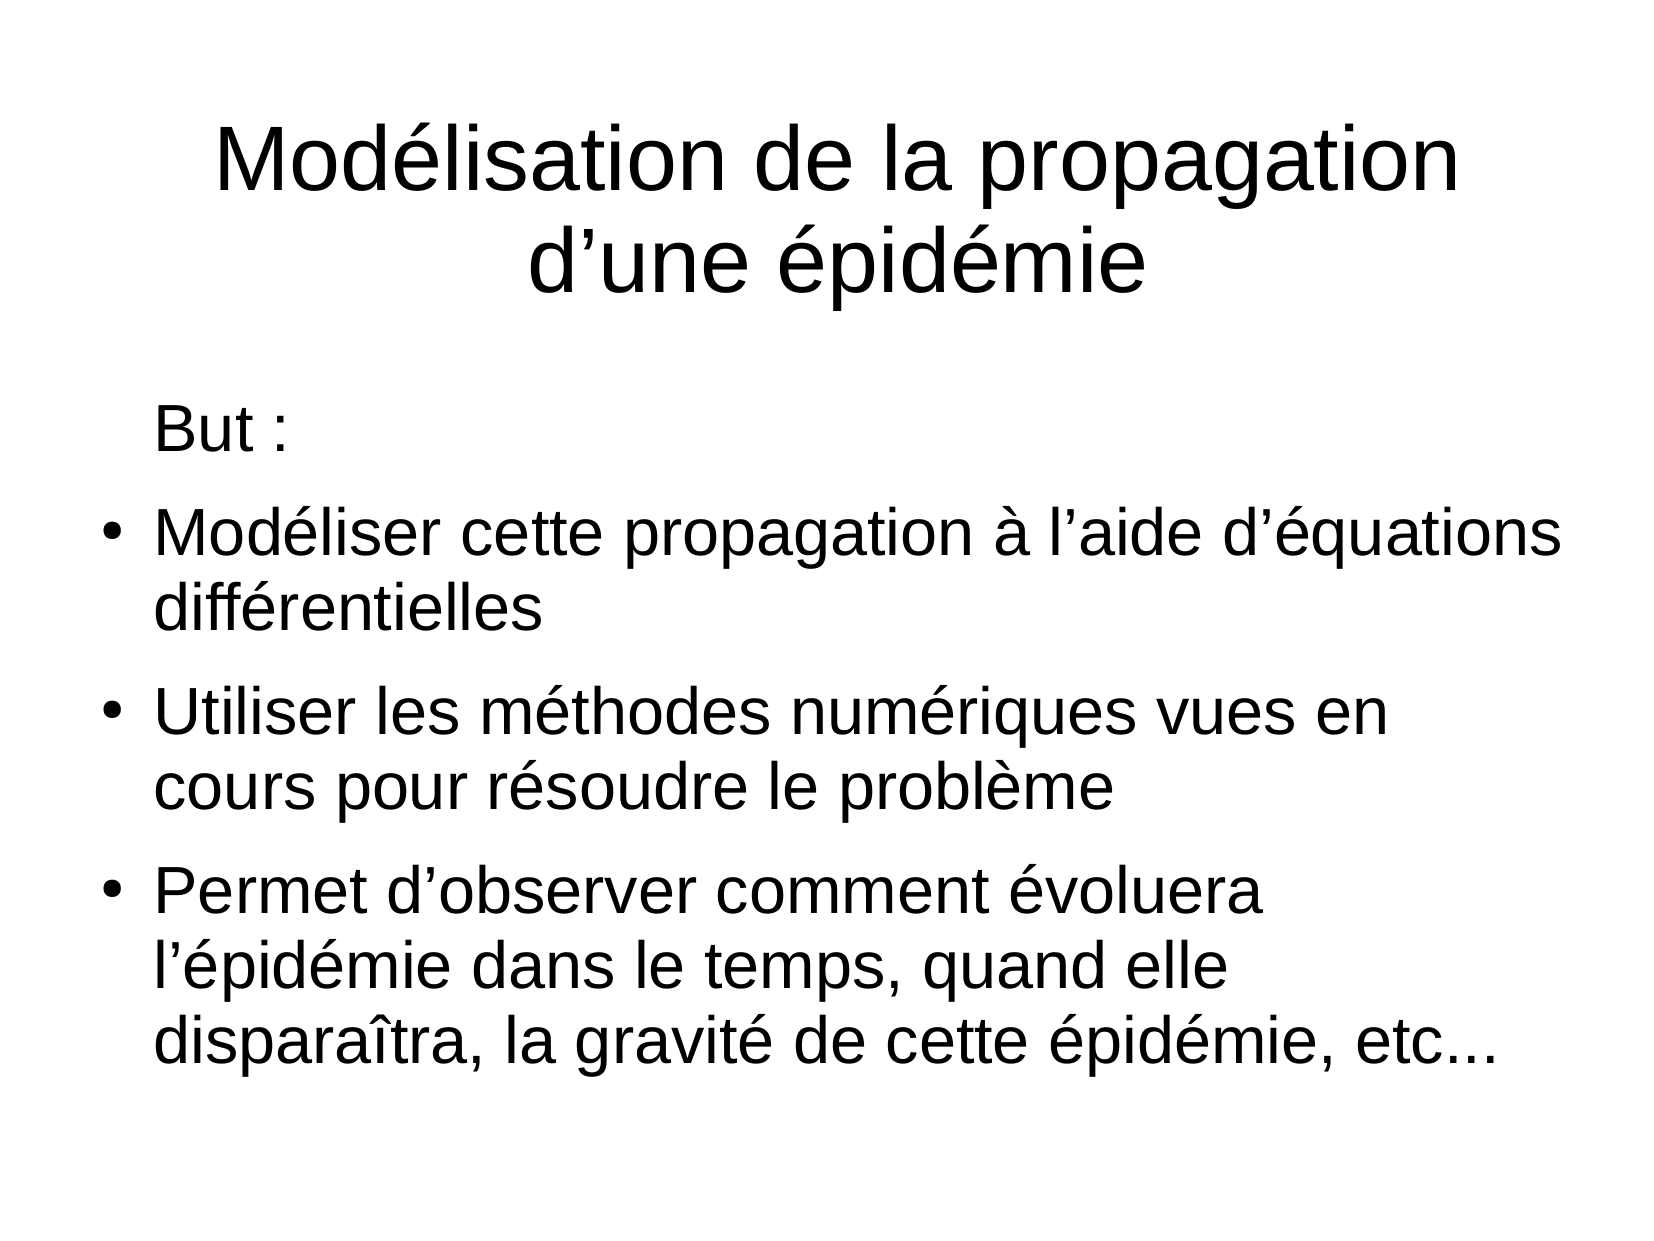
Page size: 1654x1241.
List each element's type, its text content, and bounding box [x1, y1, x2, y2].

title Modélisation de la propagation d’une épidémie [94, 106, 1583, 314]
list But : Modéliser cette propagation à l’aide d’équations différentielles Utiliser les méthodes numériques vues en cours pour résoudre le problème Permet d’observer comment évoluera l’épidémie dans le temps, quand elle disparaîtra, la gravité de cette épidémie, etc... [82, 391, 1571, 1111]
